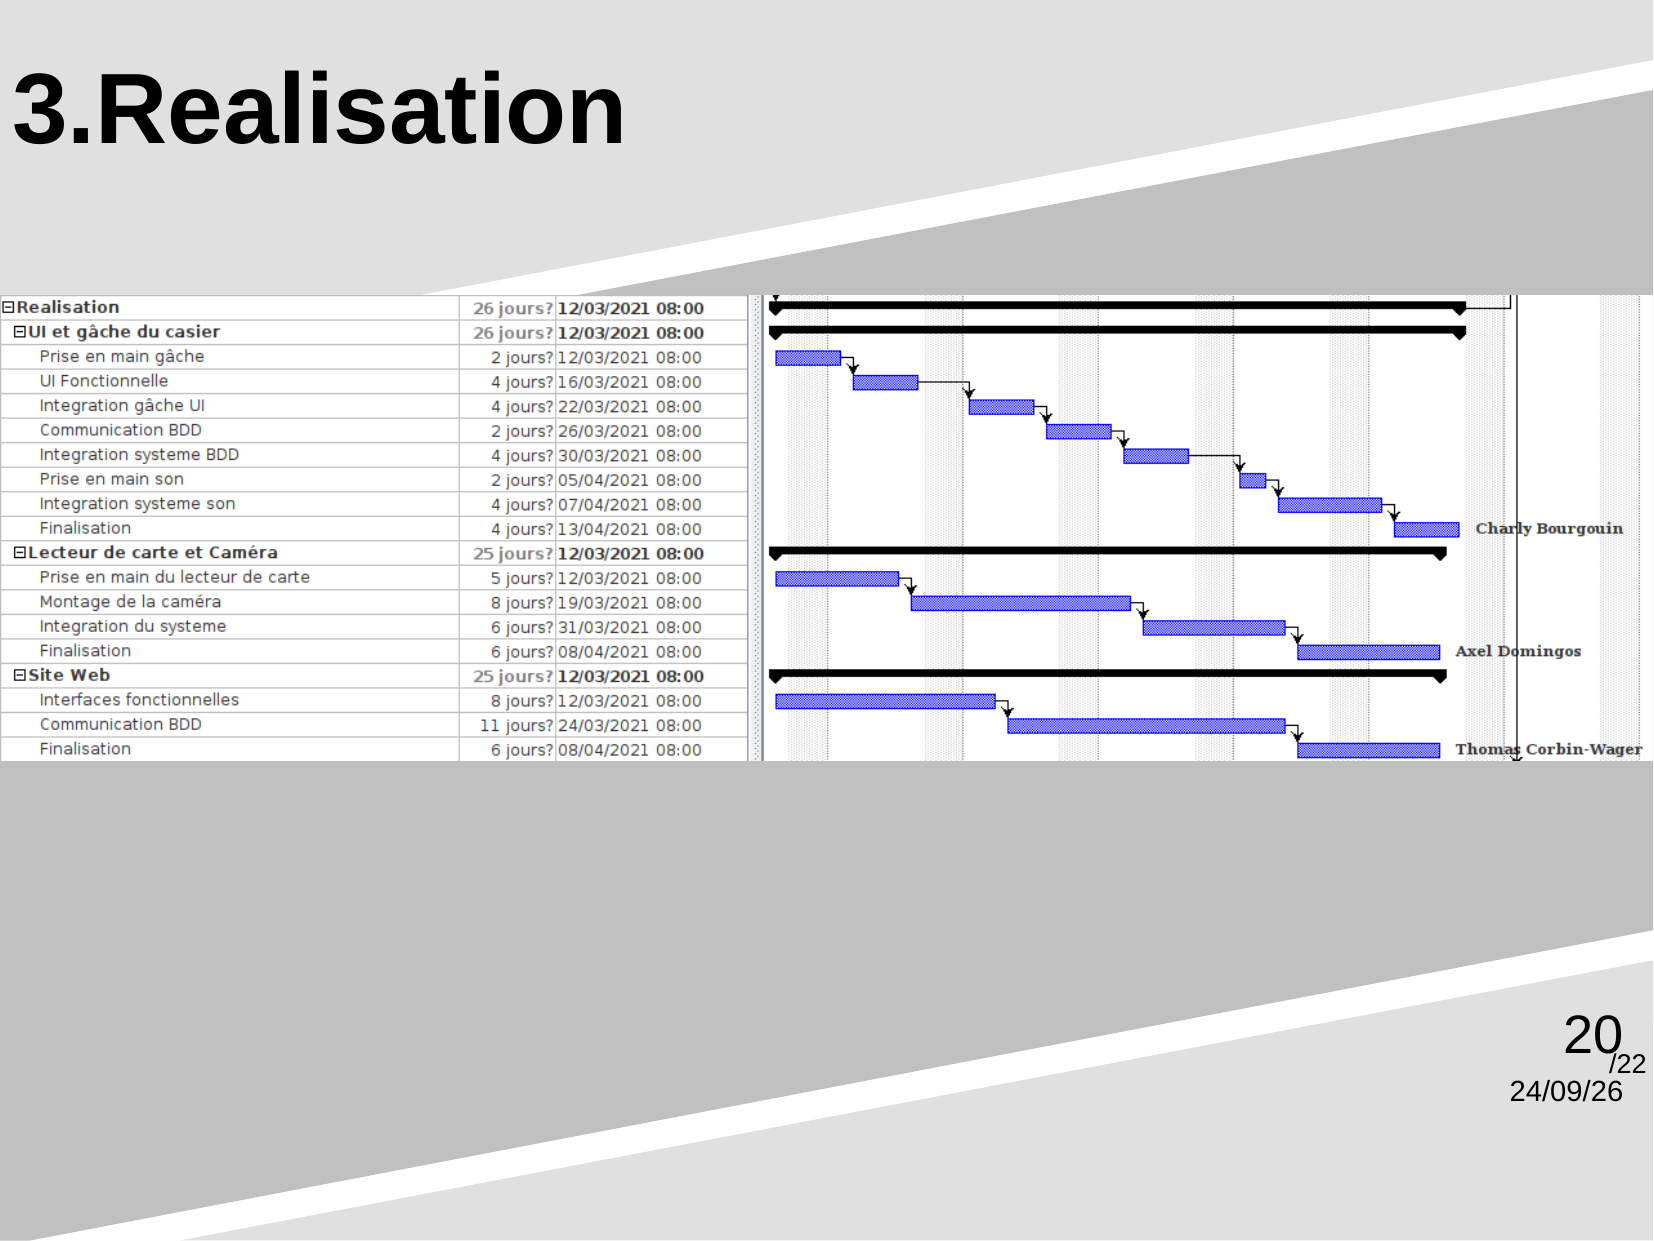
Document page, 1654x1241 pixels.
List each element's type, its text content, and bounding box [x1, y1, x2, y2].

text_box /22 [1594, 1041, 1653, 1087]
title 3.Realisation [12, 5, 1501, 213]
picture [0, 295, 1653, 761]
